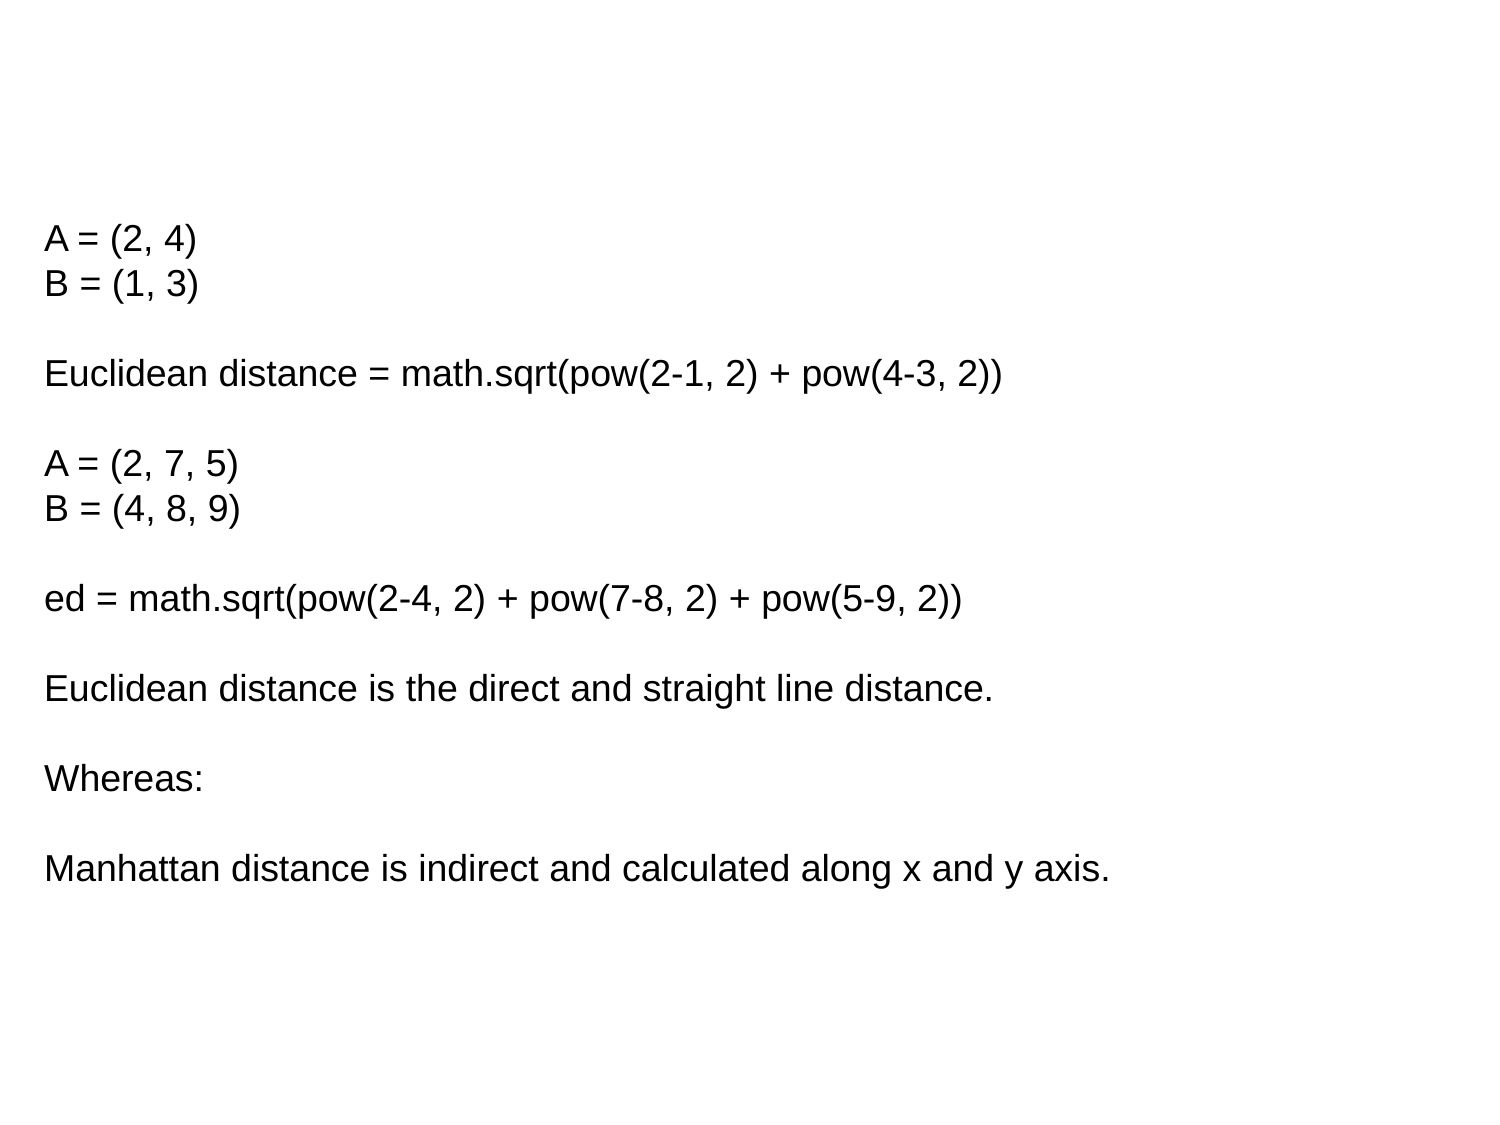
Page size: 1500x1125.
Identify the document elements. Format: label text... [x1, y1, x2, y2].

text_box A = (2, 4) B = (1, 3) Euclidean distance = math.sqrt(pow(2-1, 2) + pow(4-3, 2)) A = (2, 7, 5) B = (4, 8, 9) ed = math.sqrt(pow(2-4, 2) + pow(7-8, 2) + pow(5-9, 2)) Euclidean distance is the direct and straight line distance. Whereas: Manhattan distance is indirect and calculated along x and y axis. [29, 206, 1476, 935]
